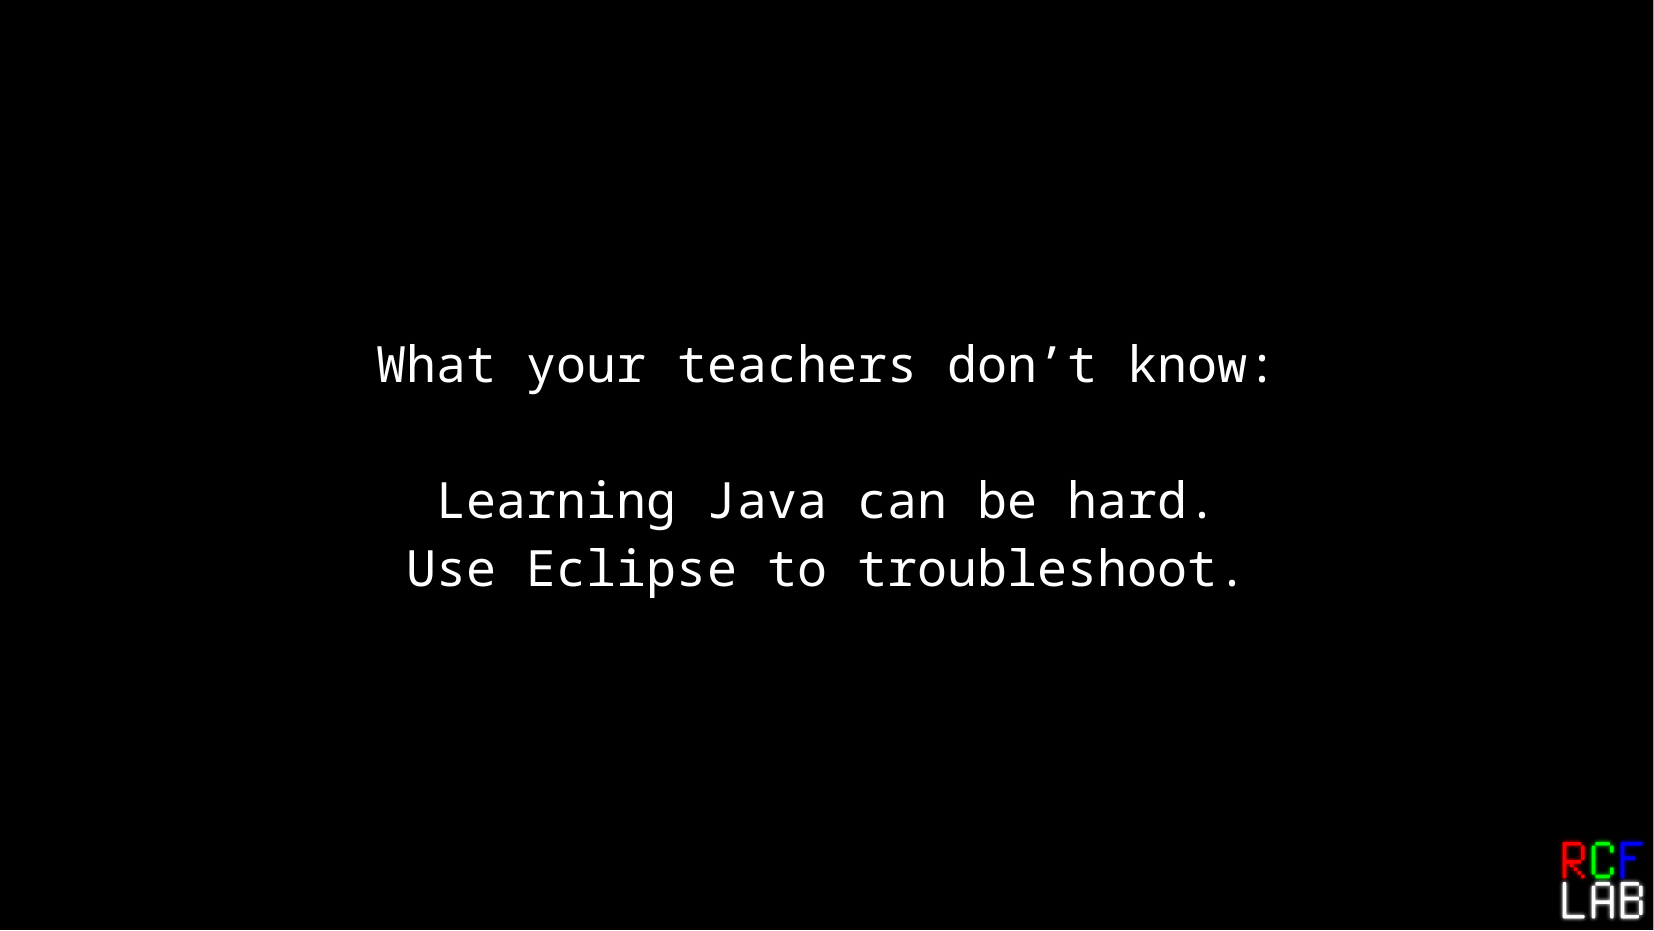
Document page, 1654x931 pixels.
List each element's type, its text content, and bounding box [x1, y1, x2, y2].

list What your teachers don’t know: Learning Java can be hard. Use Eclipse to troubleshoot. [124, 125, 1530, 805]
picture [1559, 838, 1646, 922]
